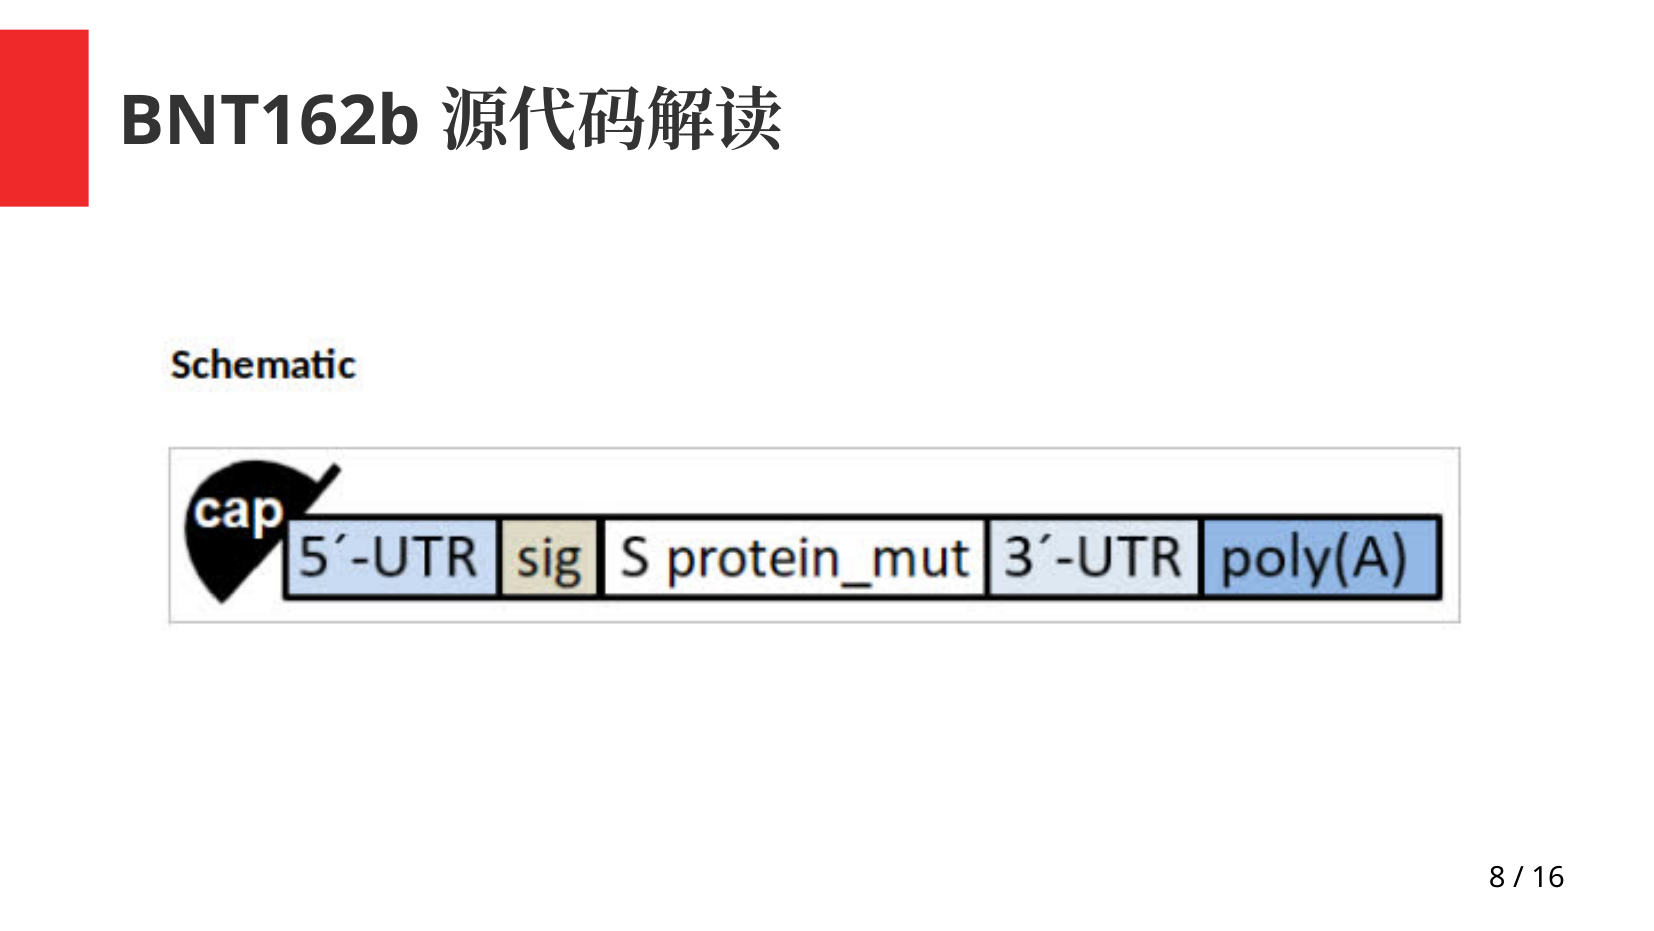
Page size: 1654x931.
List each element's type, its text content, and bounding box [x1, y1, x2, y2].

title BNT162b源代码解读 [118, 37, 1571, 193]
picture [144, 301, 1514, 679]
